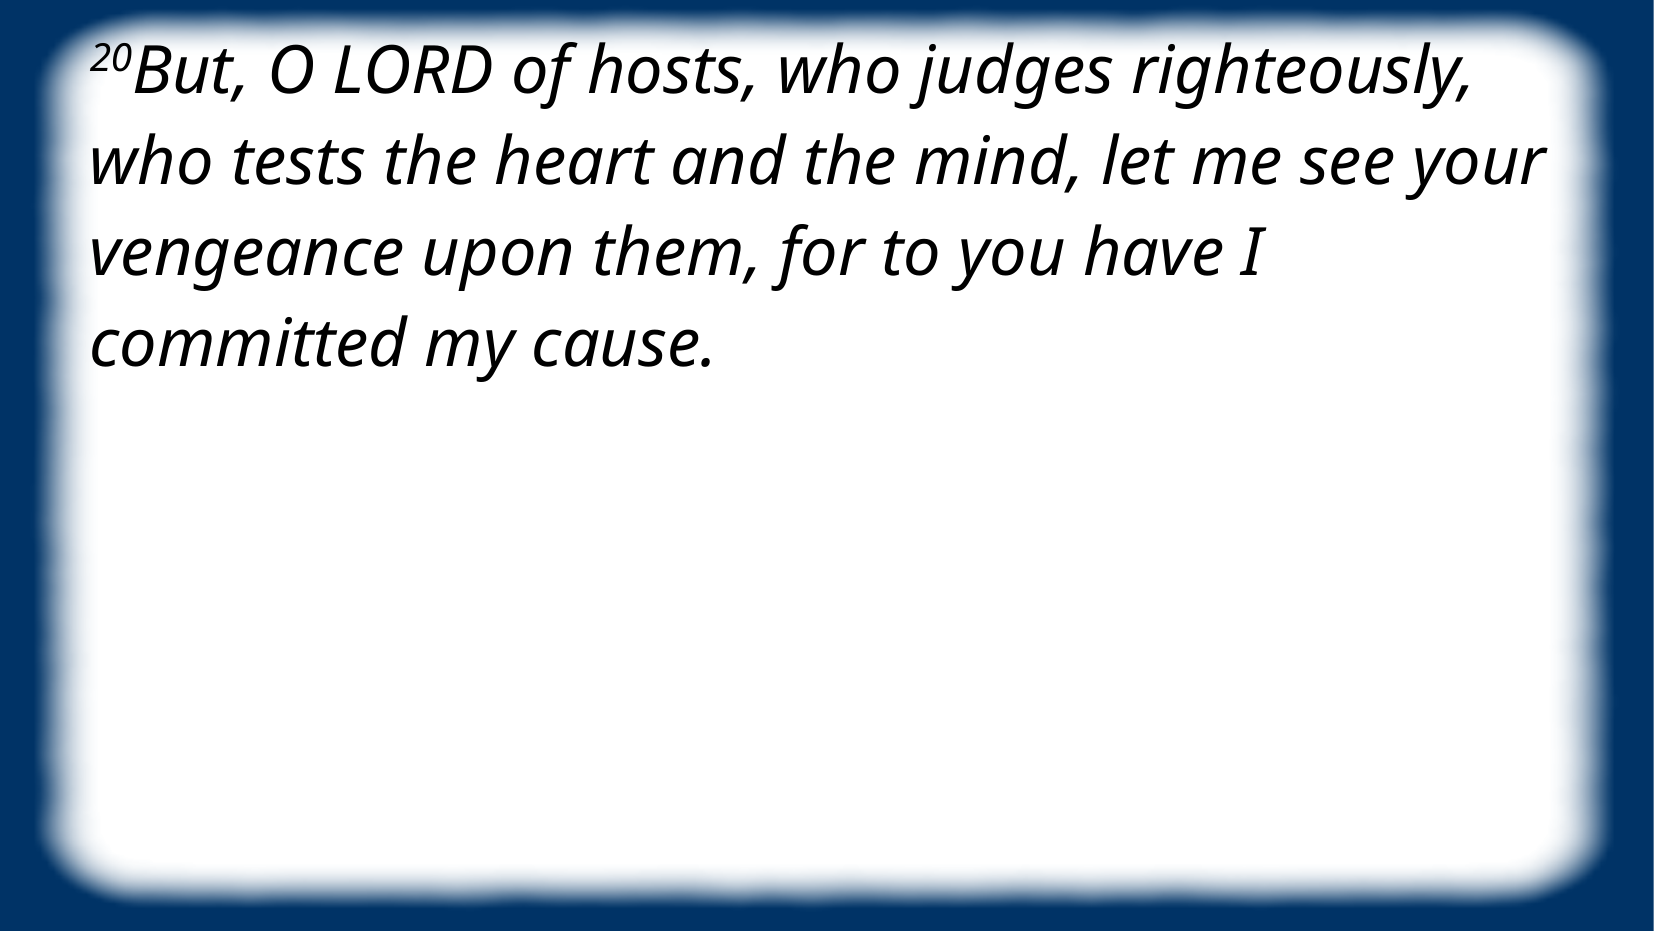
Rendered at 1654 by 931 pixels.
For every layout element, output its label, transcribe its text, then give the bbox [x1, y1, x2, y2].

picture [0, 0, 1654, 931]
text_box 20But, O LORD of hosts, who judges righteously, who tests the heart and the mind, let me see your vengeance upon them, for to you have I committed my cause. [75, 15, 1591, 385]
